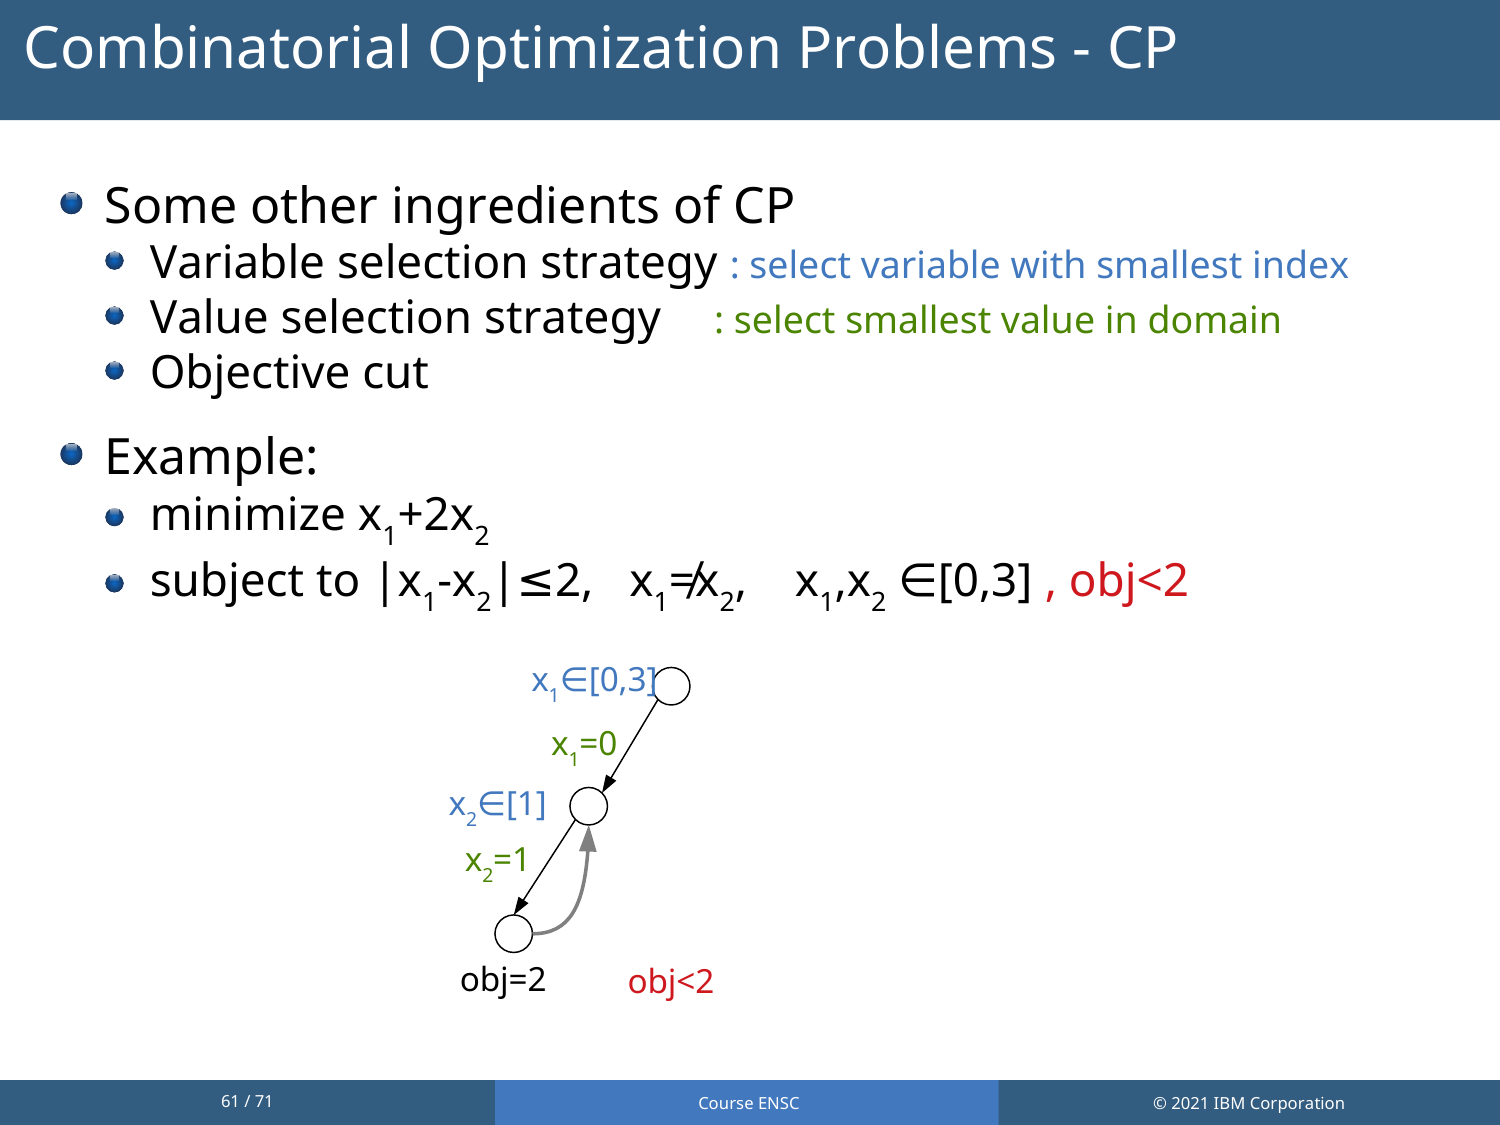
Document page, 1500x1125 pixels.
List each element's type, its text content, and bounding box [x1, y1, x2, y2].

text_box obj=2 [445, 950, 590, 1006]
text_box obj<2 [612, 952, 758, 1008]
text_box x2=1 [450, 831, 558, 901]
text_box [494, 915, 533, 950]
text_box x2∈[1] [433, 774, 629, 838]
text_box x1=0 [536, 715, 644, 785]
title Combinatorial Optimization Problems - CP [0, 0, 1500, 121]
list Some other ingredients of CP Variable selection strategy : select variable with smallest index Value selection strategy : select smallest value in domain Objective cut Example: minimize x1+2x2 subject to |x1-x2|≤2, x1≠x2, x1,x2 ∈[0,3] , obj<2 [45, 165, 1441, 1036]
text_box x1∈[0,3] [516, 650, 712, 714]
